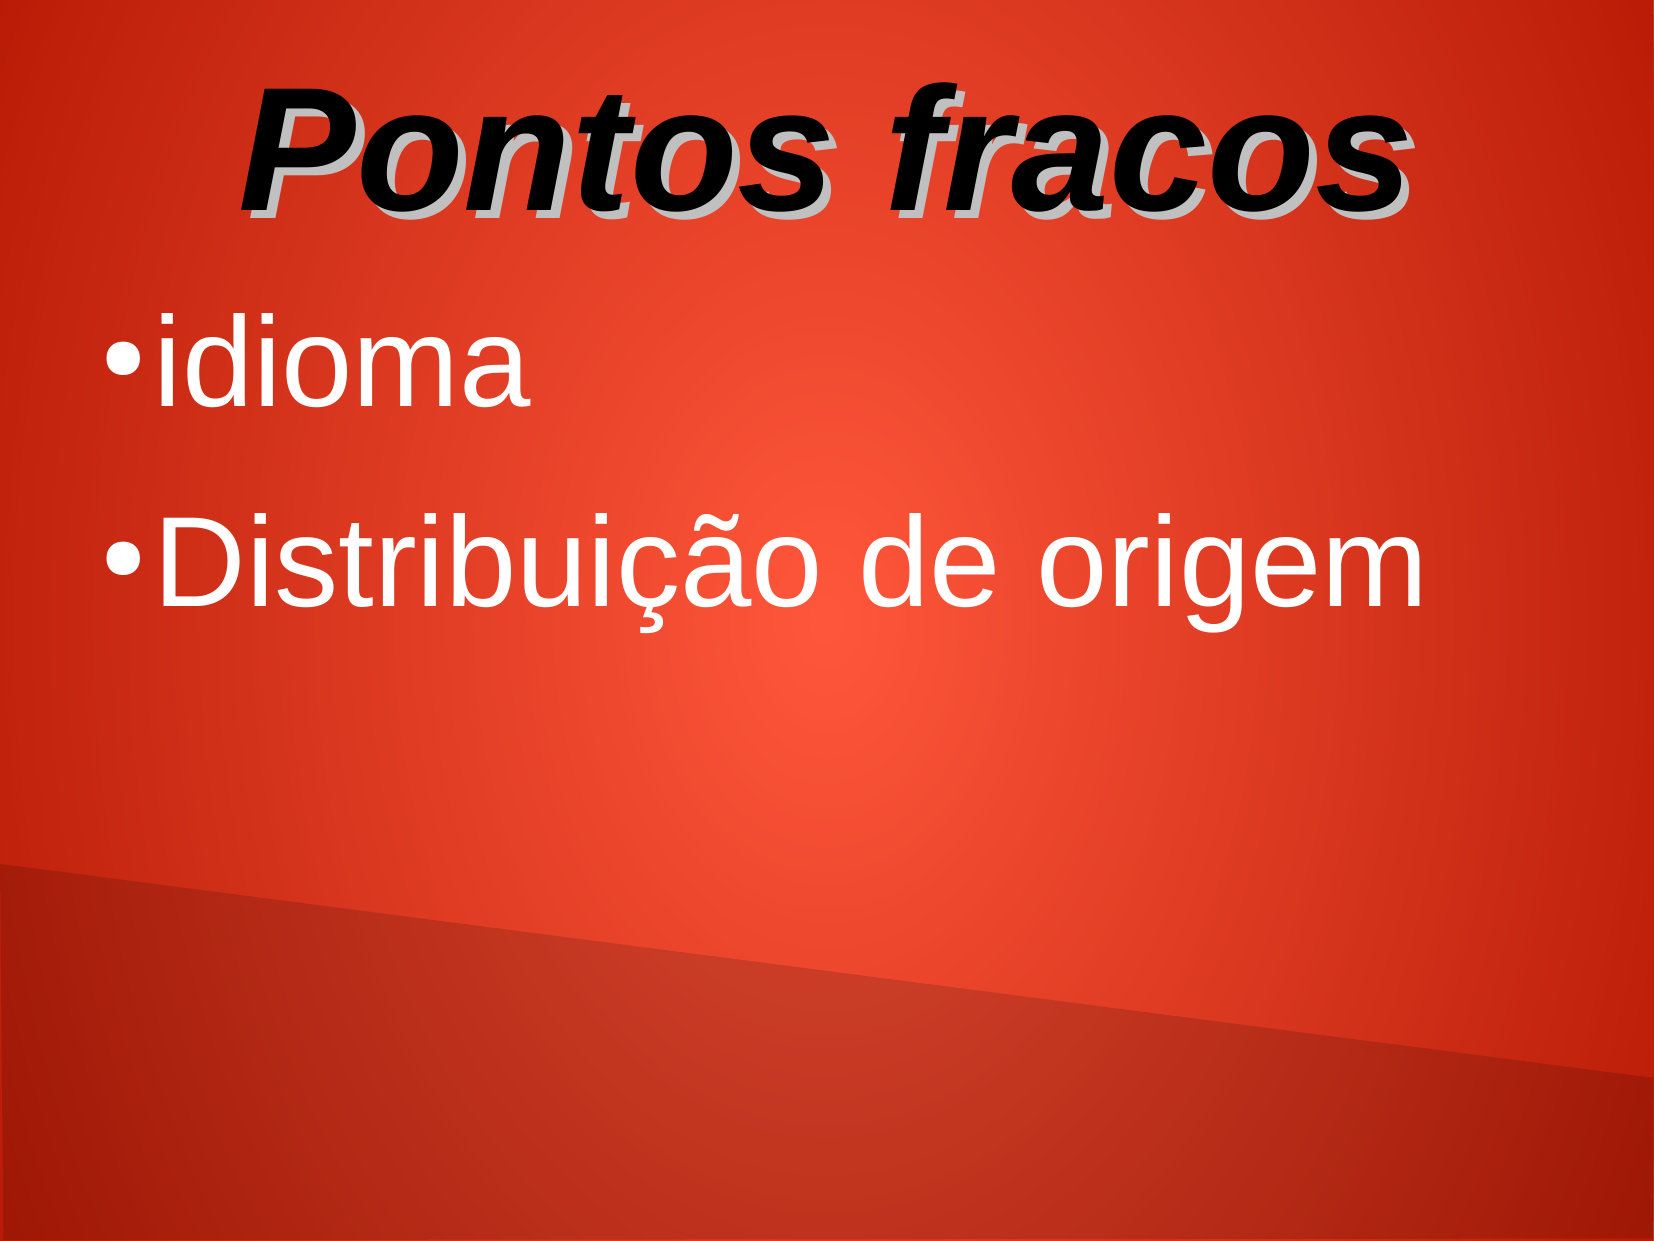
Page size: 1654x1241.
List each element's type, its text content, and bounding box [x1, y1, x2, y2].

list idioma Distribuição de origem [82, 290, 1571, 1010]
title Pontos fracos [82, 47, 1571, 252]
